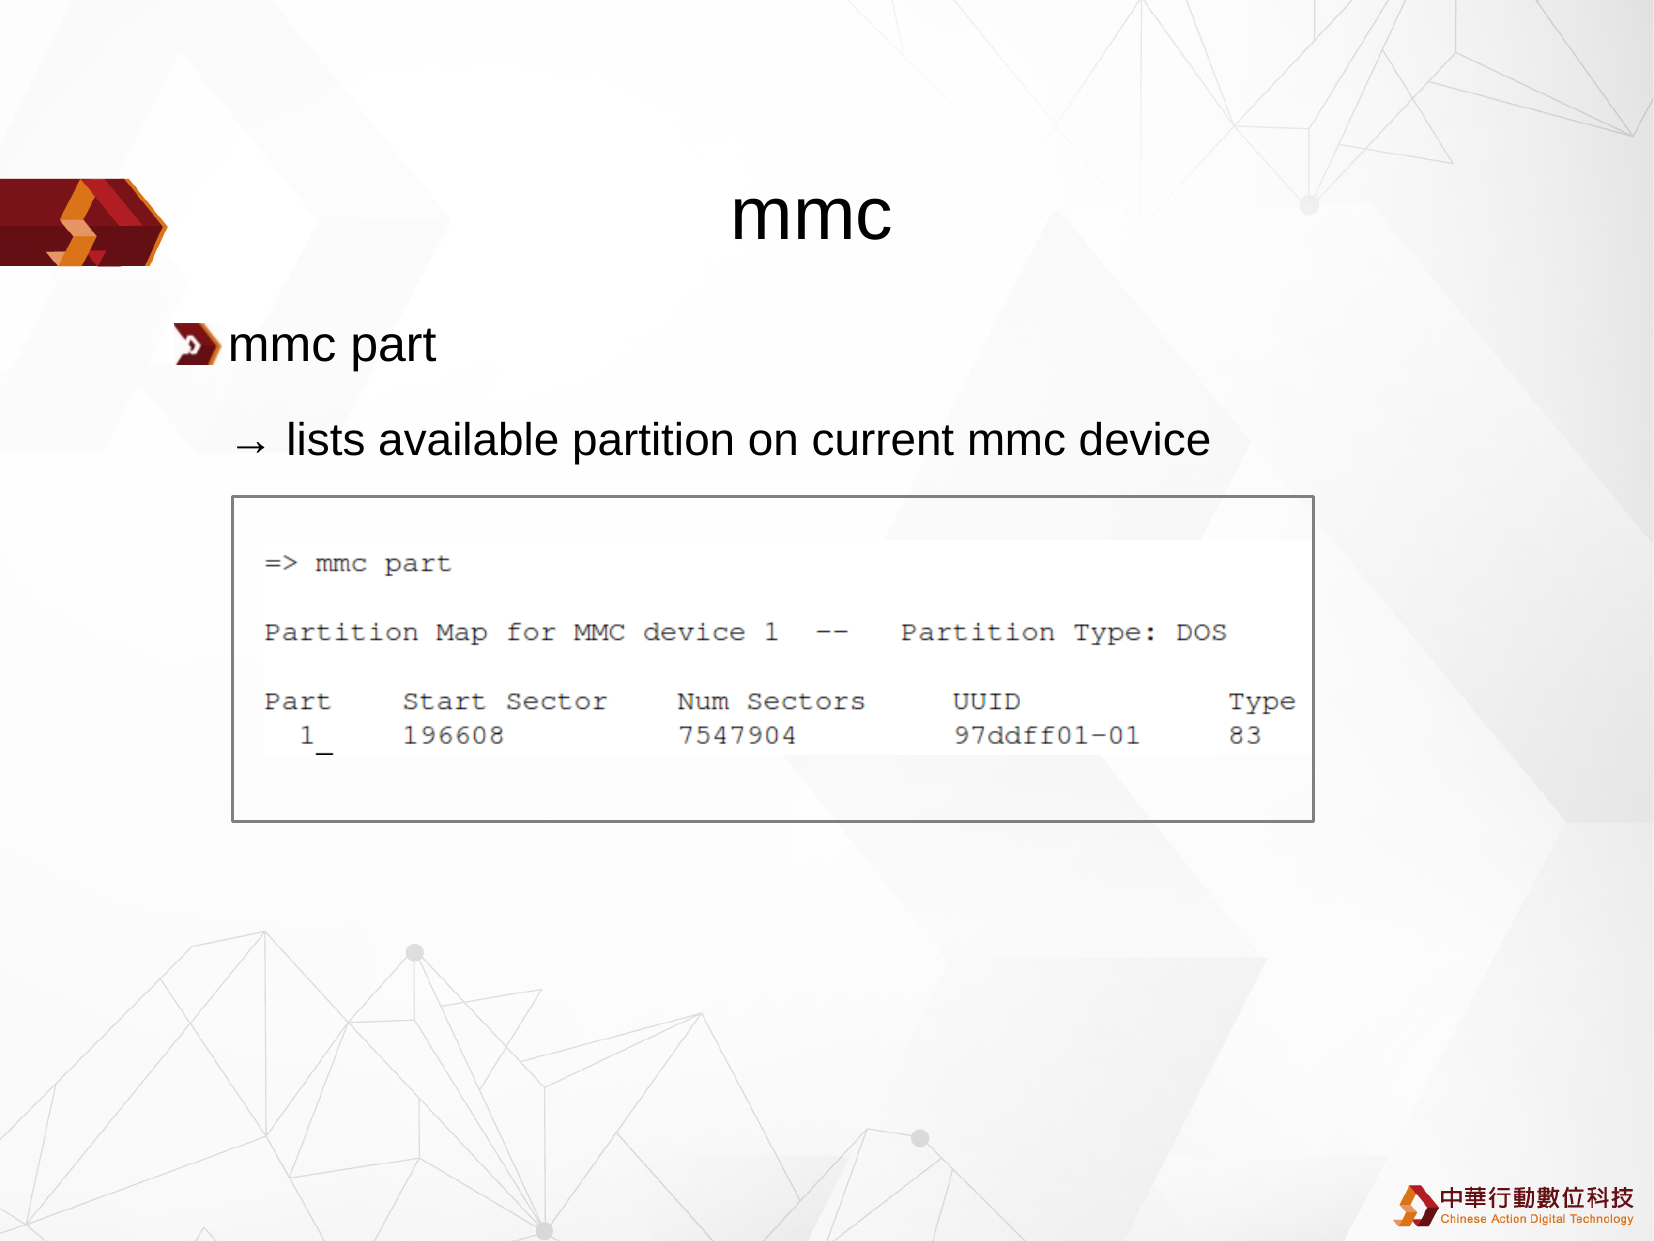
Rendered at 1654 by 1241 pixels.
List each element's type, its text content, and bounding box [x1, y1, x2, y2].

picture [0, 0, 1654, 1241]
list mmc part → lists available partition on current mmc device [118, 316, 1471, 1036]
title mmc [118, 129, 1506, 298]
